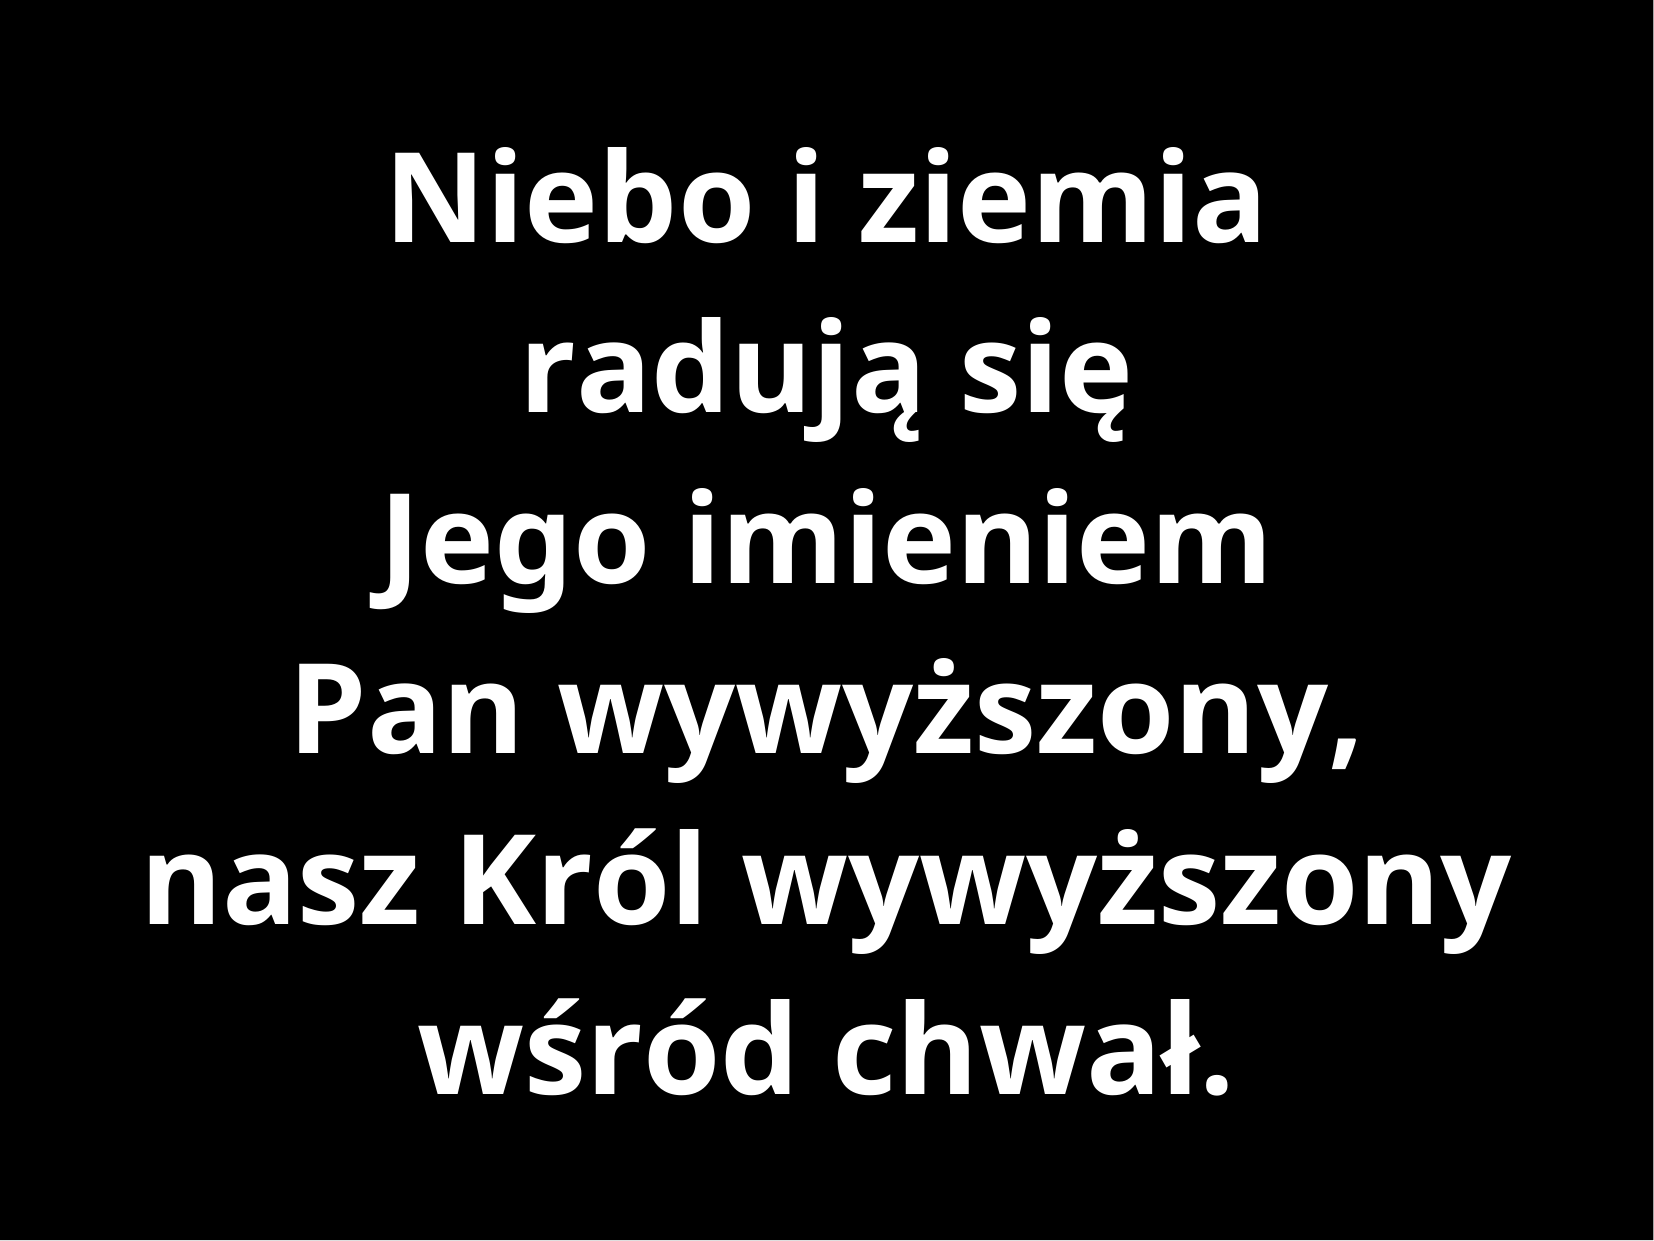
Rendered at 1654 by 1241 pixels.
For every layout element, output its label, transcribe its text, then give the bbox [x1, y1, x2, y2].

title Niebo i ziemia radują się Jego imieniem Pan wywyższony, nasz Król wywyższony wśród chwał. [0, 0, 1654, 1241]
